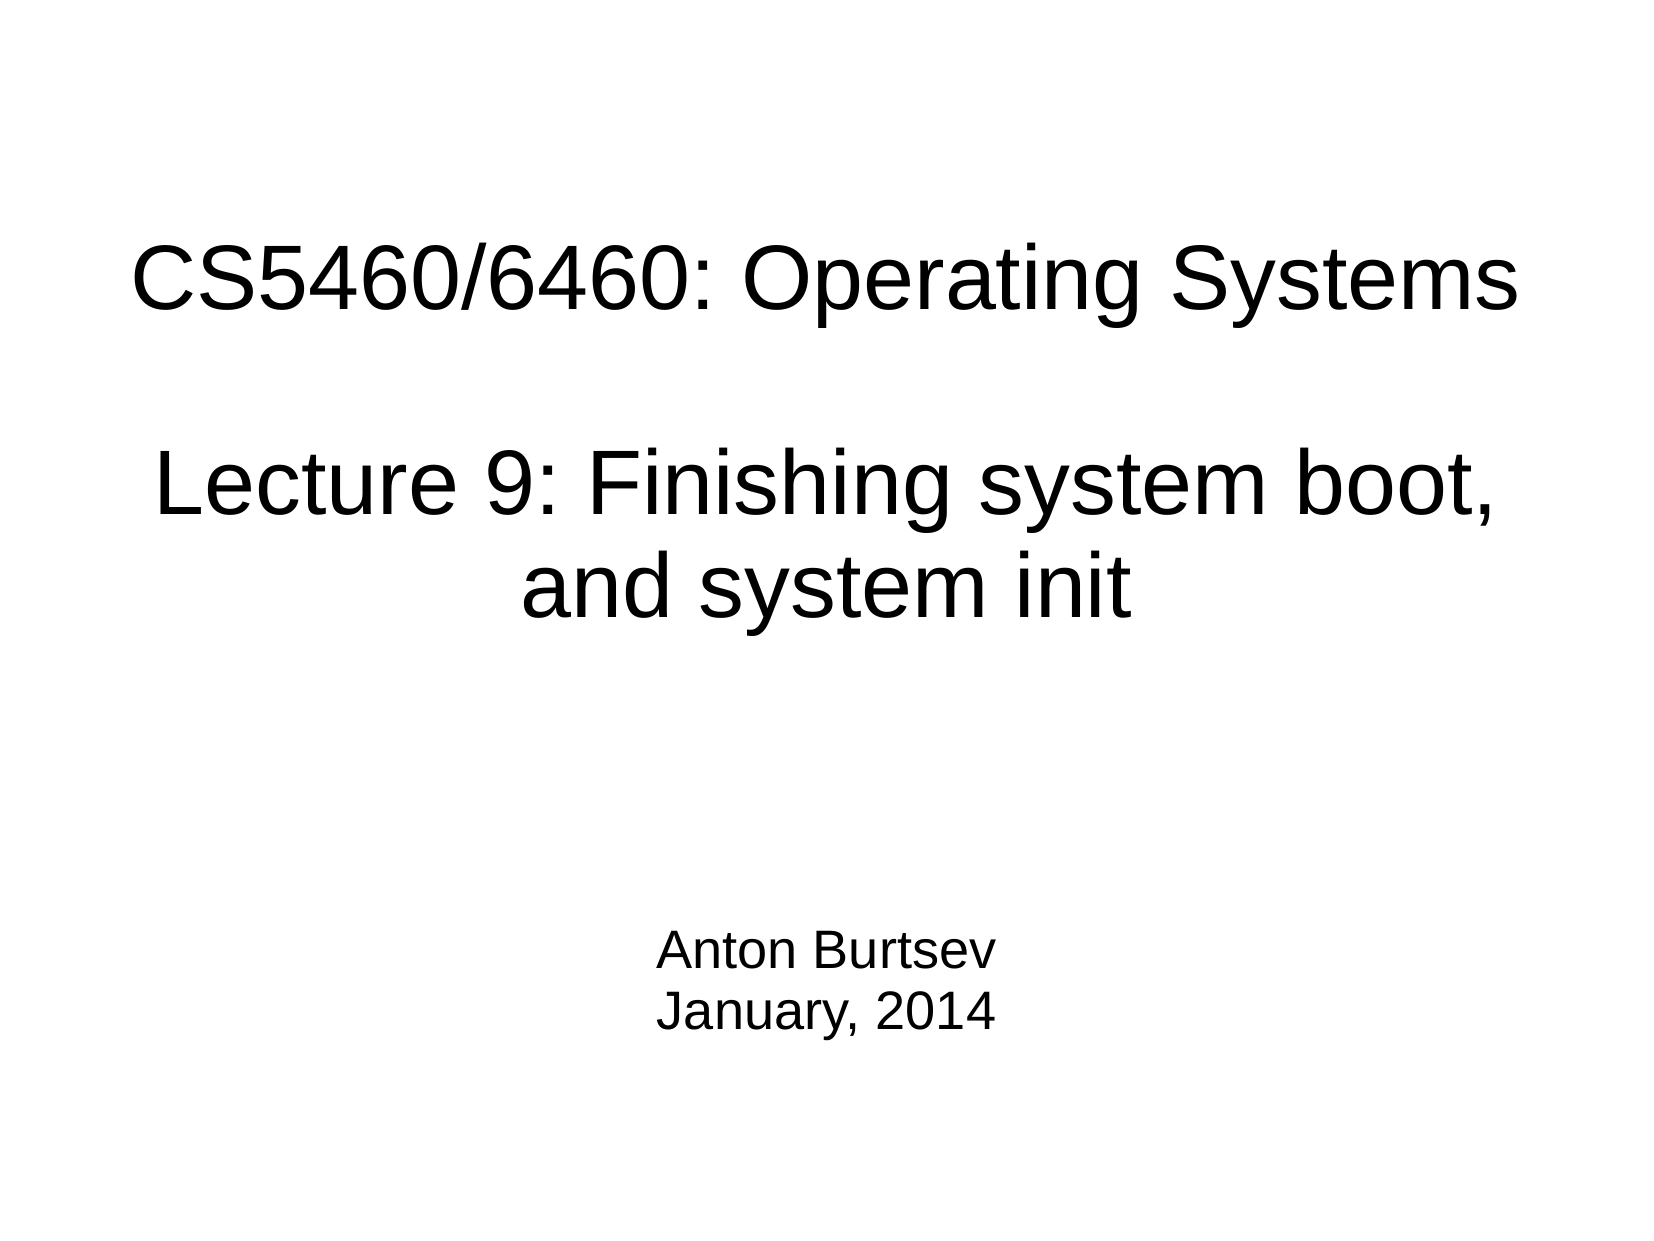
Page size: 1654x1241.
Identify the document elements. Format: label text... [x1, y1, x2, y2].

title CS5460/6460: Operating Systems Lecture 9: Finishing system boot, and system init [82, 113, 1571, 637]
subtitle Anton Burtsev January, 2014 [82, 637, 1571, 1109]
